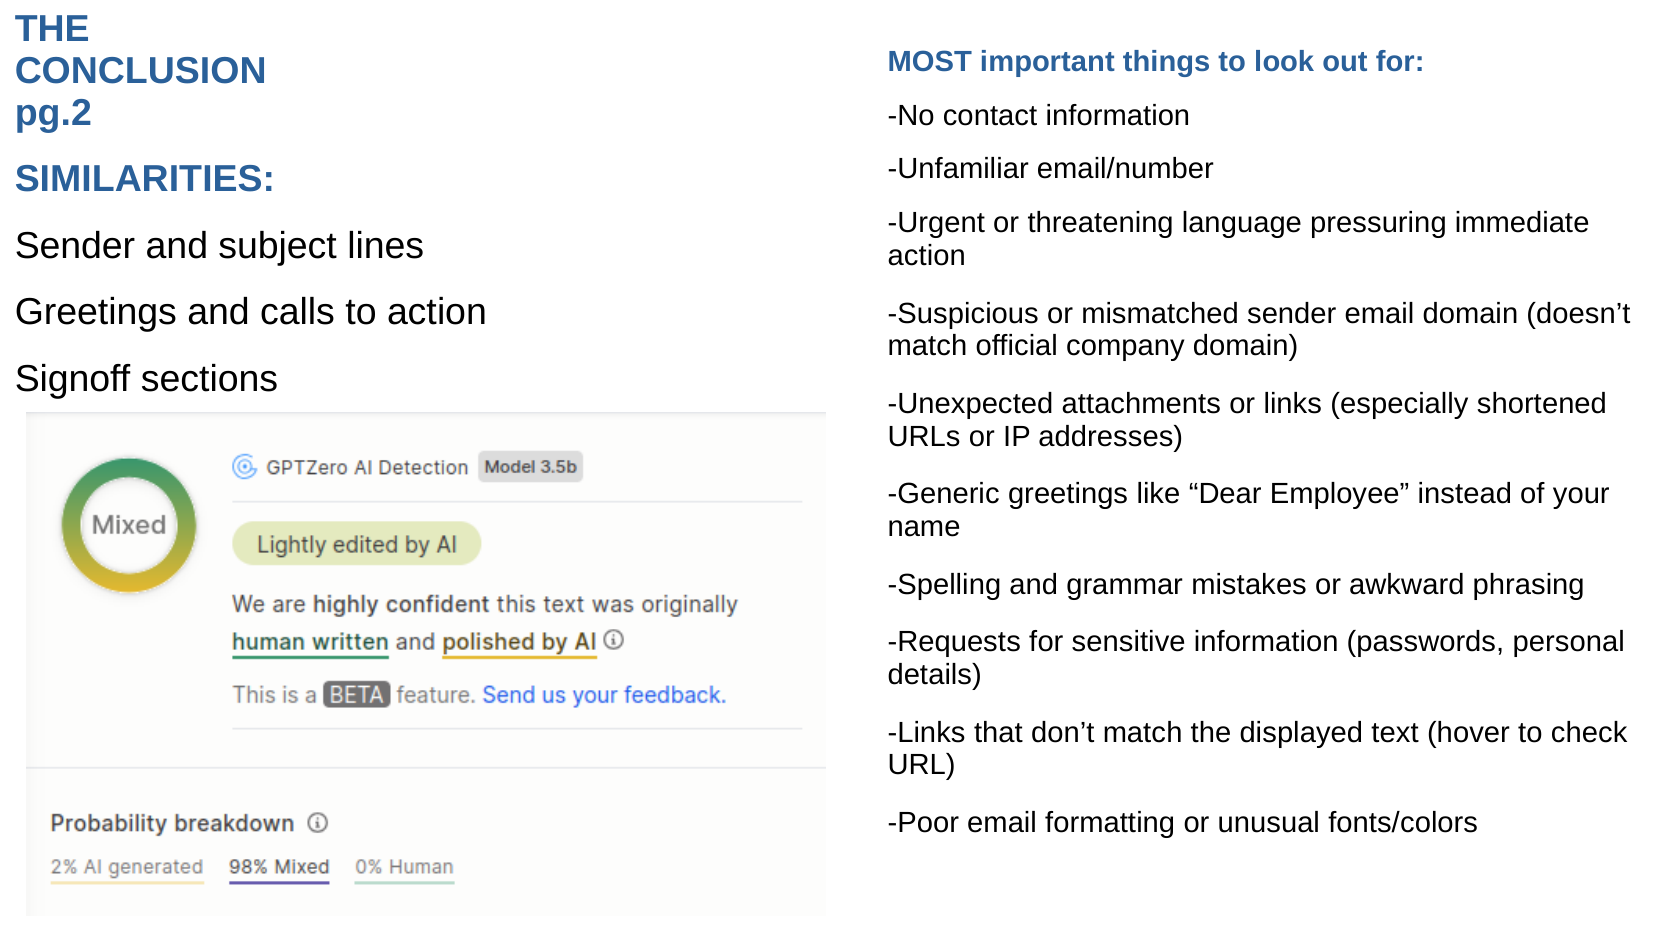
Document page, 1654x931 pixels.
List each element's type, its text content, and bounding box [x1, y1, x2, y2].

picture [26, 412, 826, 916]
text_box SIMILARITIES: Sender and subject lines Greetings and calls to action Signoff sections [0, 150, 526, 488]
text_box THE CONCLUSION pg.2 [0, 0, 365, 57]
text_box MOST important things to look out for: -No contact information -Unfamiliar email/number -Urgent or threatening language pressuring immediate action -Suspicious or mismatched sender email domain (doesn’t match official company domain) -Unexpected attachments or links (especially shortened URLs or IP addresses) -Generic greetings like “Dear Employee” instead of your name -Spelling and grammar mistakes or awkward phrasing -Requests for sensitive information (passwords, personal details) -Links that don’t match the displayed text (hover to check URL) -Poor email formatting or unusual fonts/colors [872, 37, 1654, 488]
